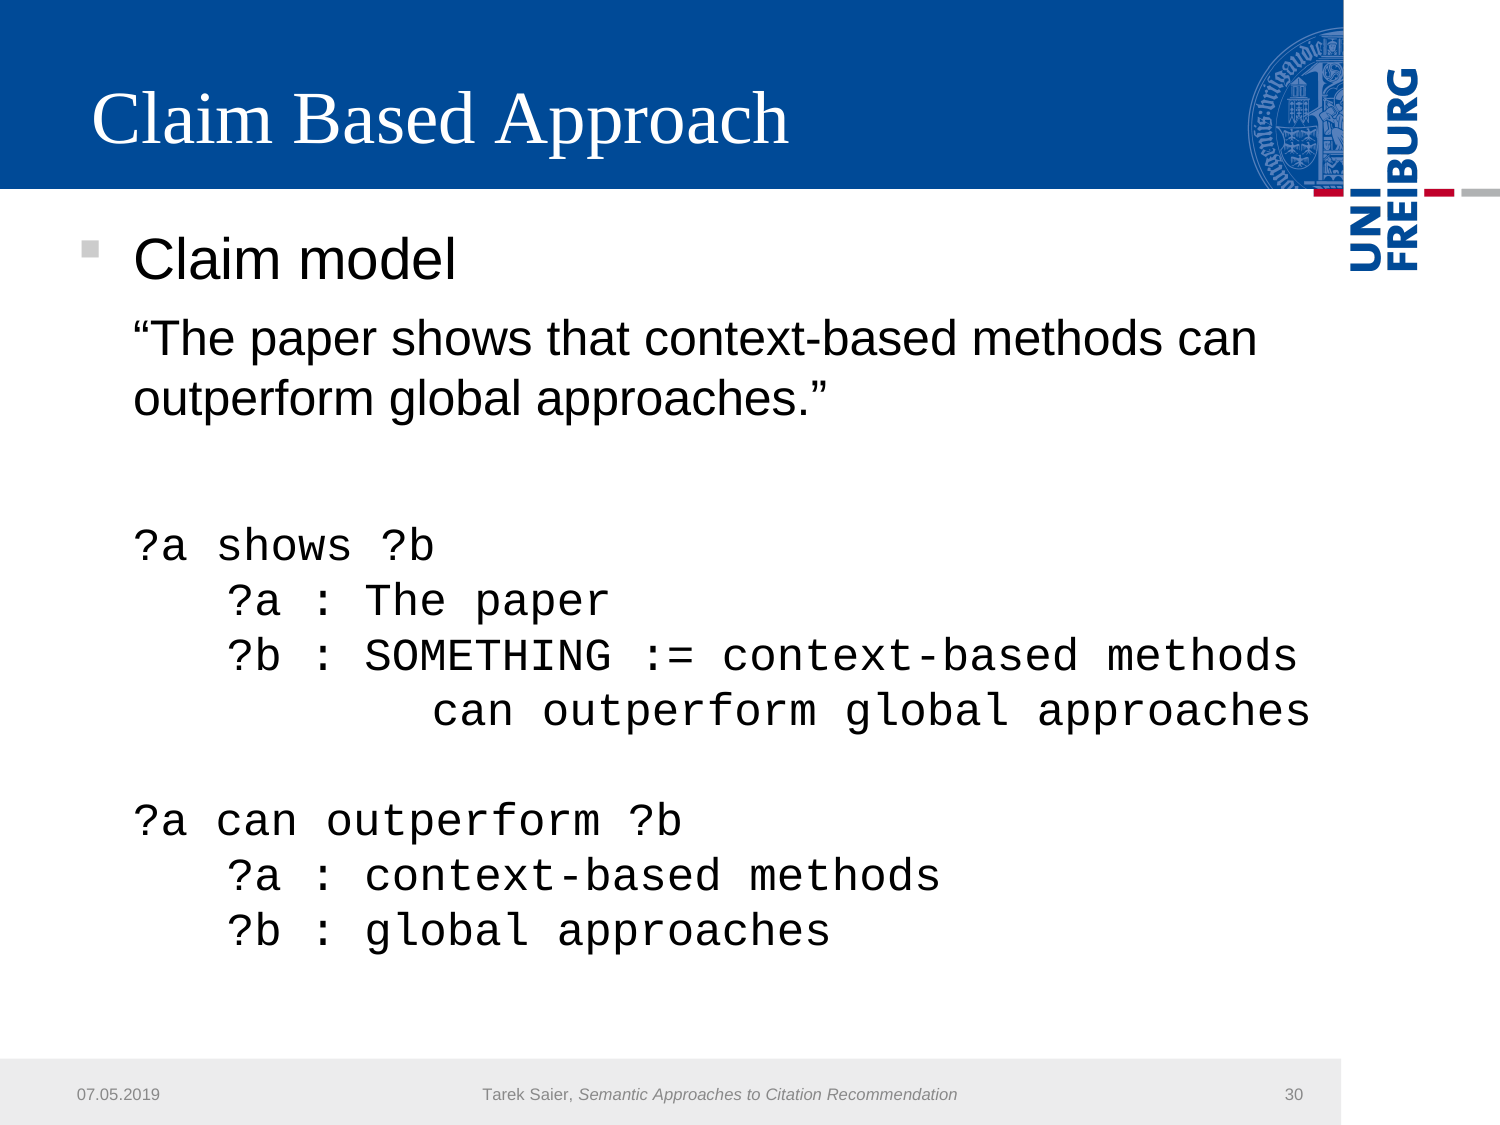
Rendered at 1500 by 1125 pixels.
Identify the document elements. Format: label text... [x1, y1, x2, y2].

picture [0, 0, 1500, 271]
list Claim model “The paper shows that context-based methods can outperform global approaches.” ?a shows ?b ?a : The paper ?b : SOMETHING := context-based methods can outperform global approaches ?a can outperform ?b ?a : context-based methods ?b : global approaches [76, 221, 1341, 1009]
title Claim Based Approach [76, 49, 1235, 178]
